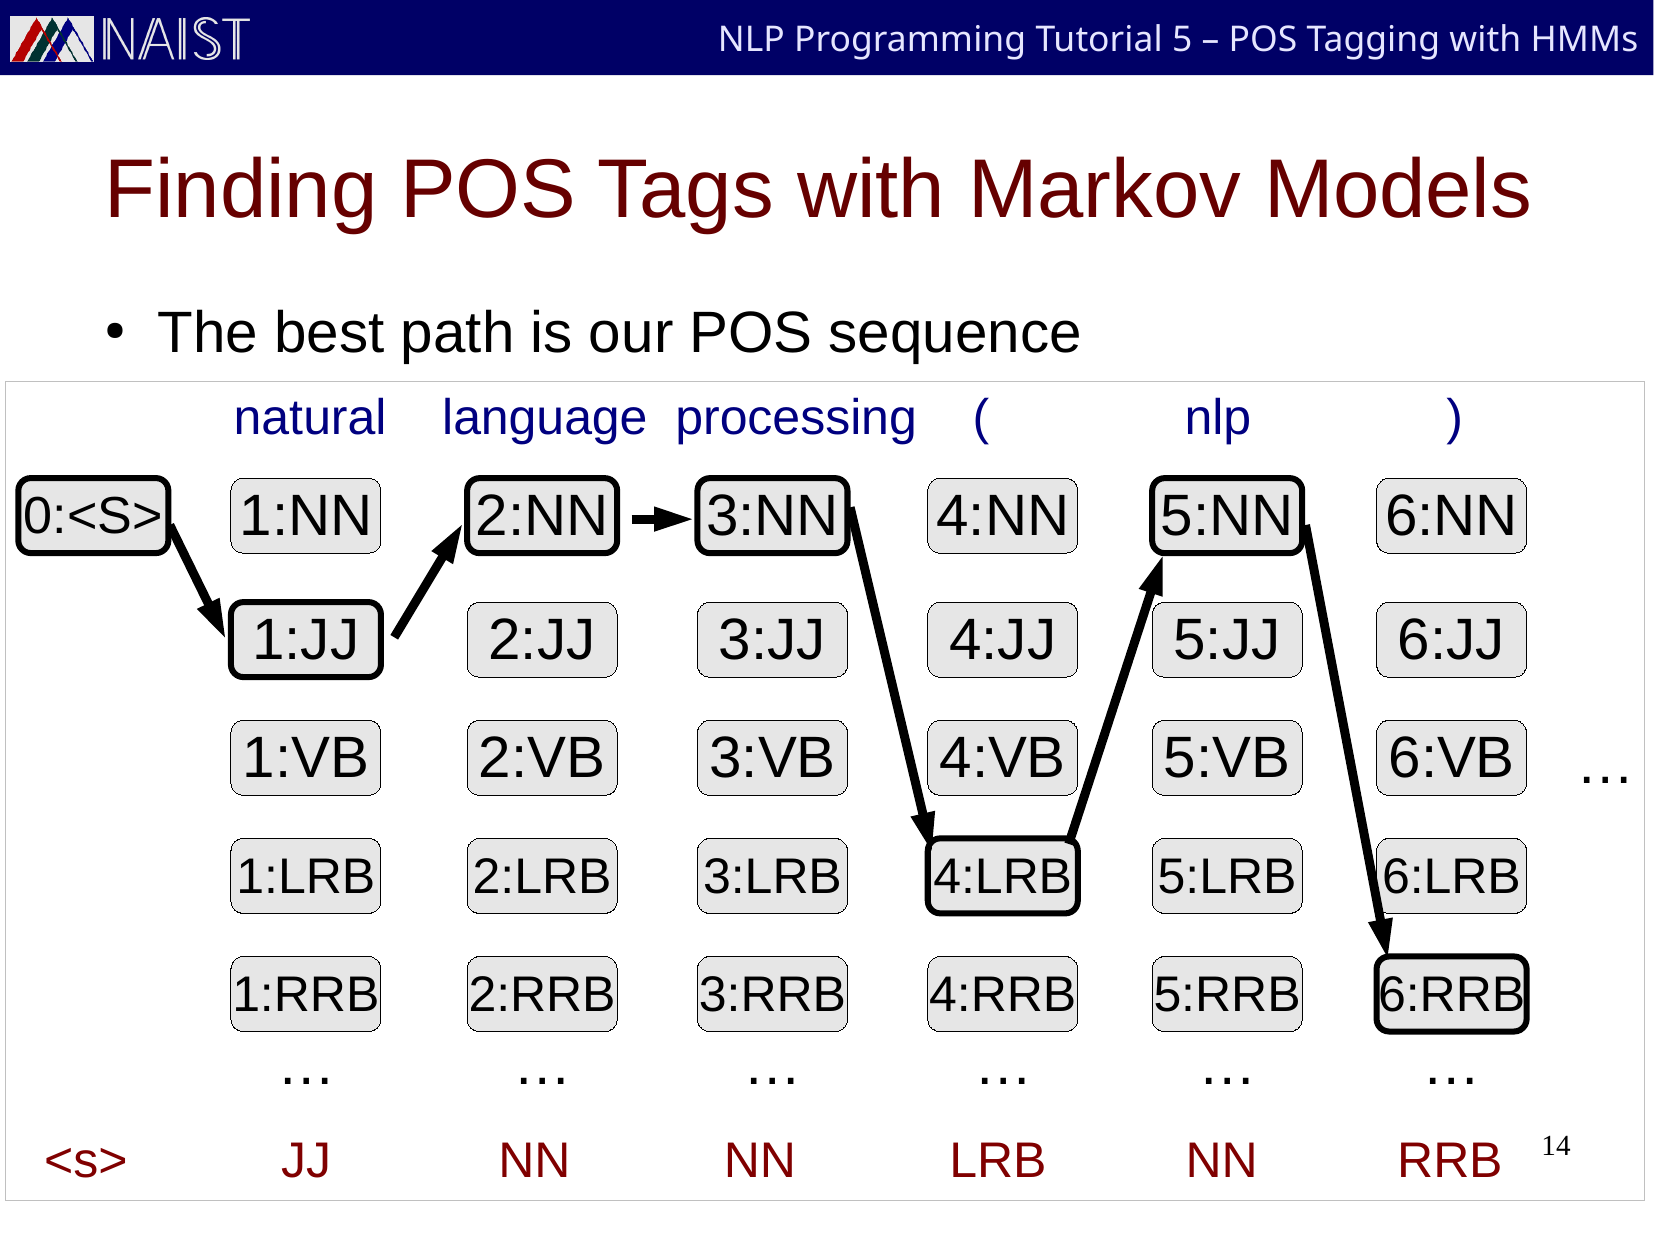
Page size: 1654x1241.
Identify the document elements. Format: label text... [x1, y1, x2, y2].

text_box 2:JJ [467, 602, 618, 678]
picture [102, 17, 251, 60]
text_box 4:VB [927, 720, 1078, 796]
text_box 5:LRB [1152, 838, 1303, 914]
text_box 3:VB [697, 720, 848, 796]
text_box 6:NN [1376, 478, 1527, 554]
text_box … [498, 1024, 587, 1105]
text_box … [1645, 723, 1650, 804]
text_box 3:LRB [697, 838, 848, 914]
text_box 5:NN [1152, 478, 1303, 554]
text_box 1:RRB [230, 956, 381, 1032]
text_box 6:JJ [1376, 602, 1527, 678]
text_box 5:VB [1152, 720, 1303, 796]
text_box … [729, 1024, 817, 1105]
text_box 1:LRB [230, 838, 381, 914]
text_box 4:NN [927, 478, 1078, 554]
text_box 4:LRB [927, 838, 1078, 914]
text_box 2:NN [467, 478, 618, 554]
text_box natural language processing ( nlp ) [201, 382, 1604, 453]
text_box 3:NN [697, 478, 848, 554]
text_box 6:RRB [1376, 956, 1527, 1032]
text_box 1:NN [230, 478, 381, 554]
text_box 5:JJ [1152, 602, 1303, 678]
text_box … [262, 1024, 351, 1105]
text_box 3:RRB [697, 956, 848, 1032]
text_box 2:RRB [467, 956, 618, 1032]
picture [10, 16, 94, 62]
text_box 4:JJ [927, 602, 1078, 678]
text_box 3:JJ [697, 602, 848, 678]
text_box … [1561, 723, 1644, 804]
text_box … [959, 1024, 1048, 1105]
text_box … [1183, 1024, 1272, 1105]
list The best path is our POS sequence [86, 300, 1576, 366]
text_box 2:VB [467, 720, 618, 796]
text_box 1:JJ [230, 602, 381, 678]
text_box 1:VB [230, 720, 381, 796]
text_box 2:LRB [467, 838, 618, 914]
title Finding POS Tags with Markov Models [75, 92, 1564, 285]
text_box 4:RRB [927, 956, 1078, 1032]
text_box <s> JJ NN NN LRB NN RRB [11, 1125, 1576, 1196]
text_box 5:RRB [1152, 956, 1303, 1032]
text_box 6:LRB [1376, 838, 1527, 914]
text_box … [1408, 1024, 1497, 1105]
text_box 0:<S> [18, 478, 169, 554]
text_box 6:VB [1376, 720, 1527, 796]
